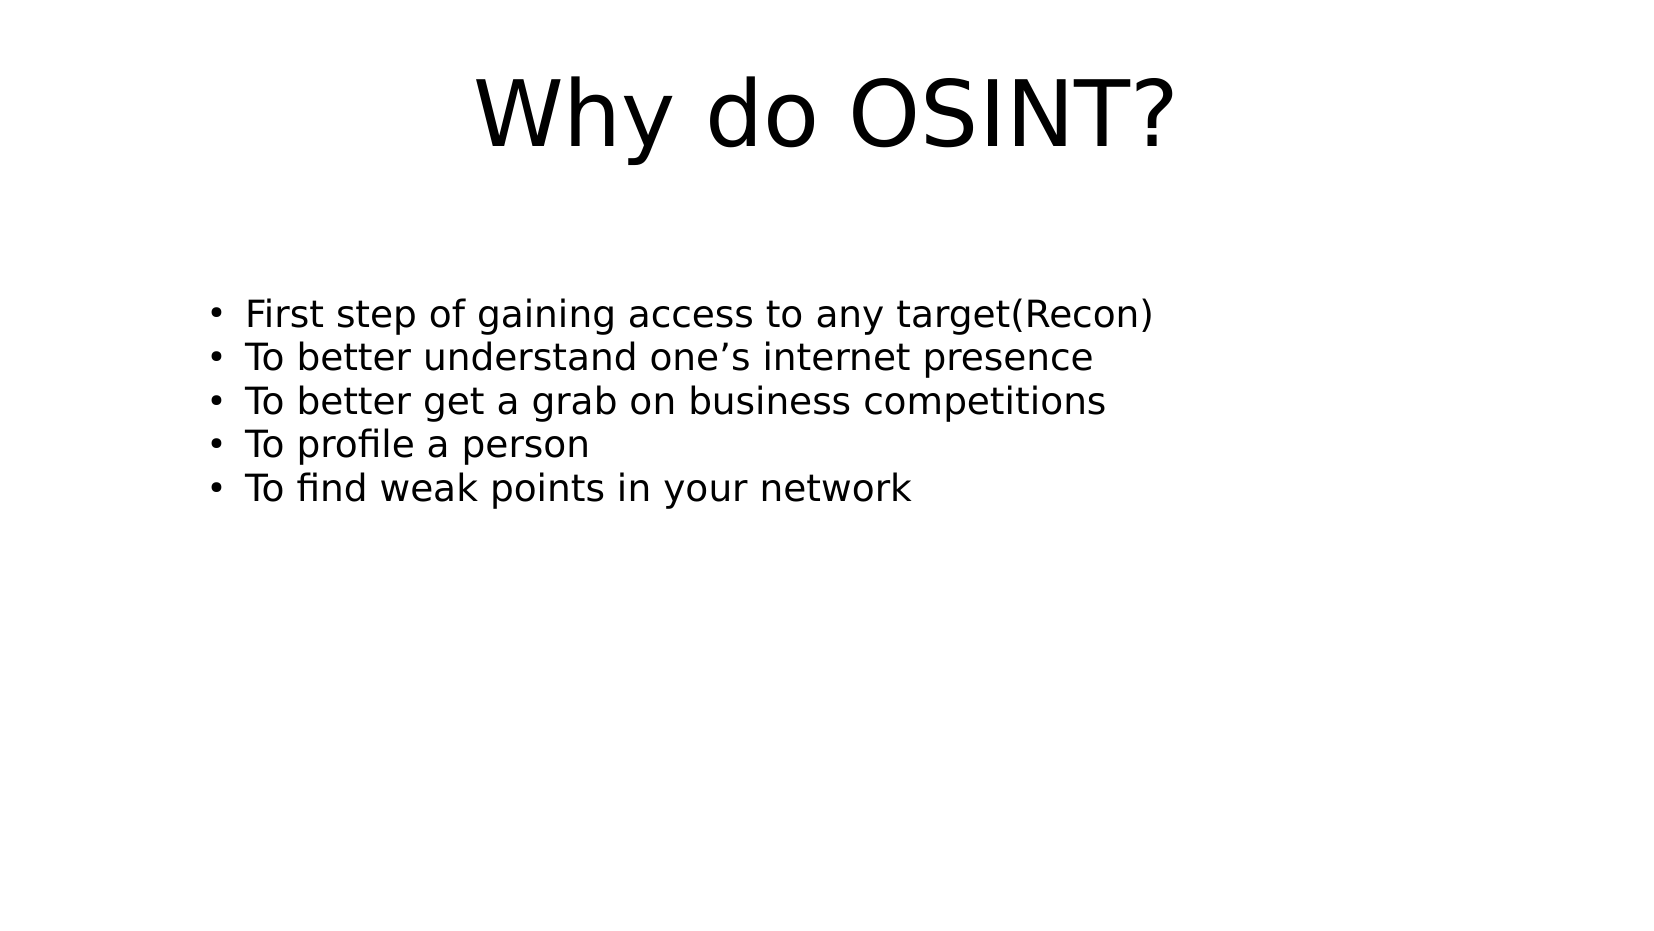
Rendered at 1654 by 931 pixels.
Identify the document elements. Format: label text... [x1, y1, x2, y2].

title Why do OSINT? [82, 37, 1571, 193]
text_box First step of gaining access to any target(Recon) To better understand one’s internet presence To better get a grab on business competitions To profile a person To find weak points in your network [195, 285, 1396, 536]
